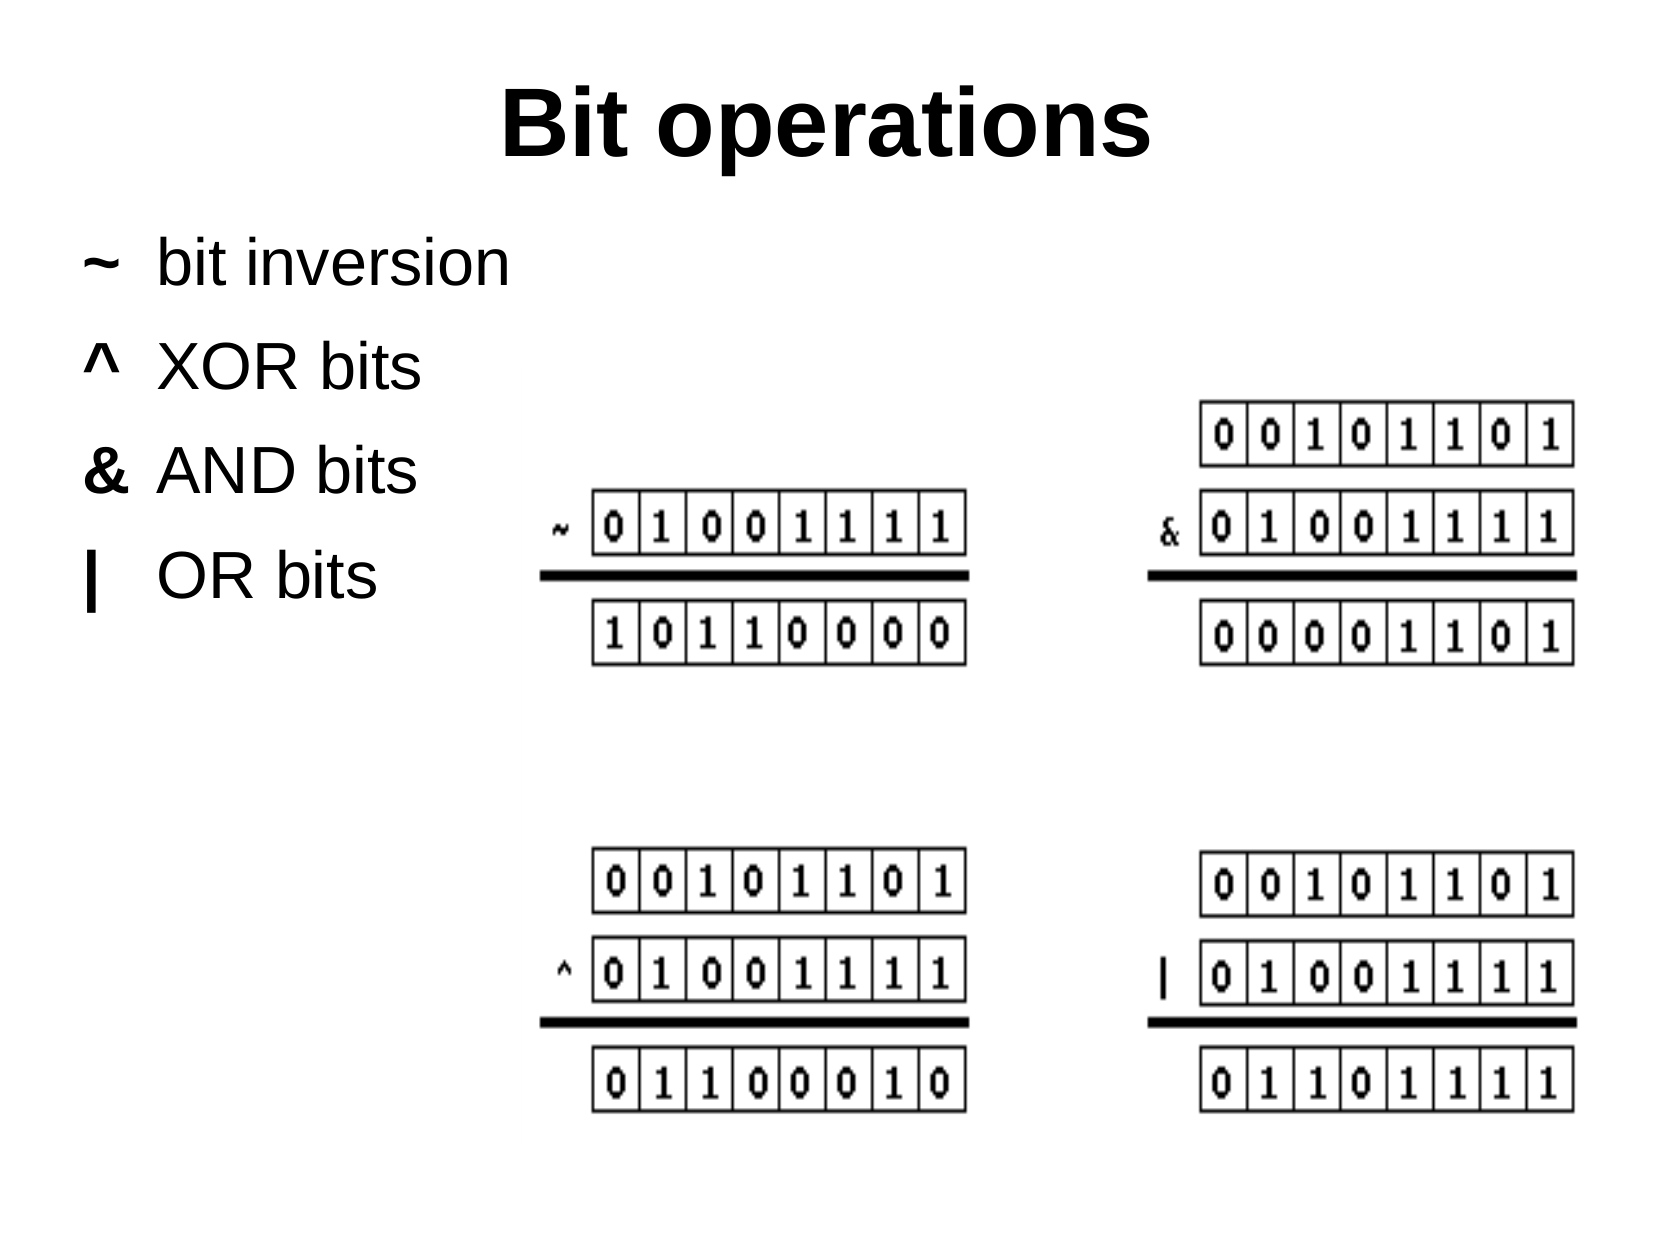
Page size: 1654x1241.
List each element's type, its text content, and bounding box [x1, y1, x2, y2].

title Bit operations [82, 49, 1571, 196]
list ~ bit inversion ^ XOR bits & AND bits | OR bits [82, 225, 1538, 1186]
picture [520, 366, 1614, 1146]
